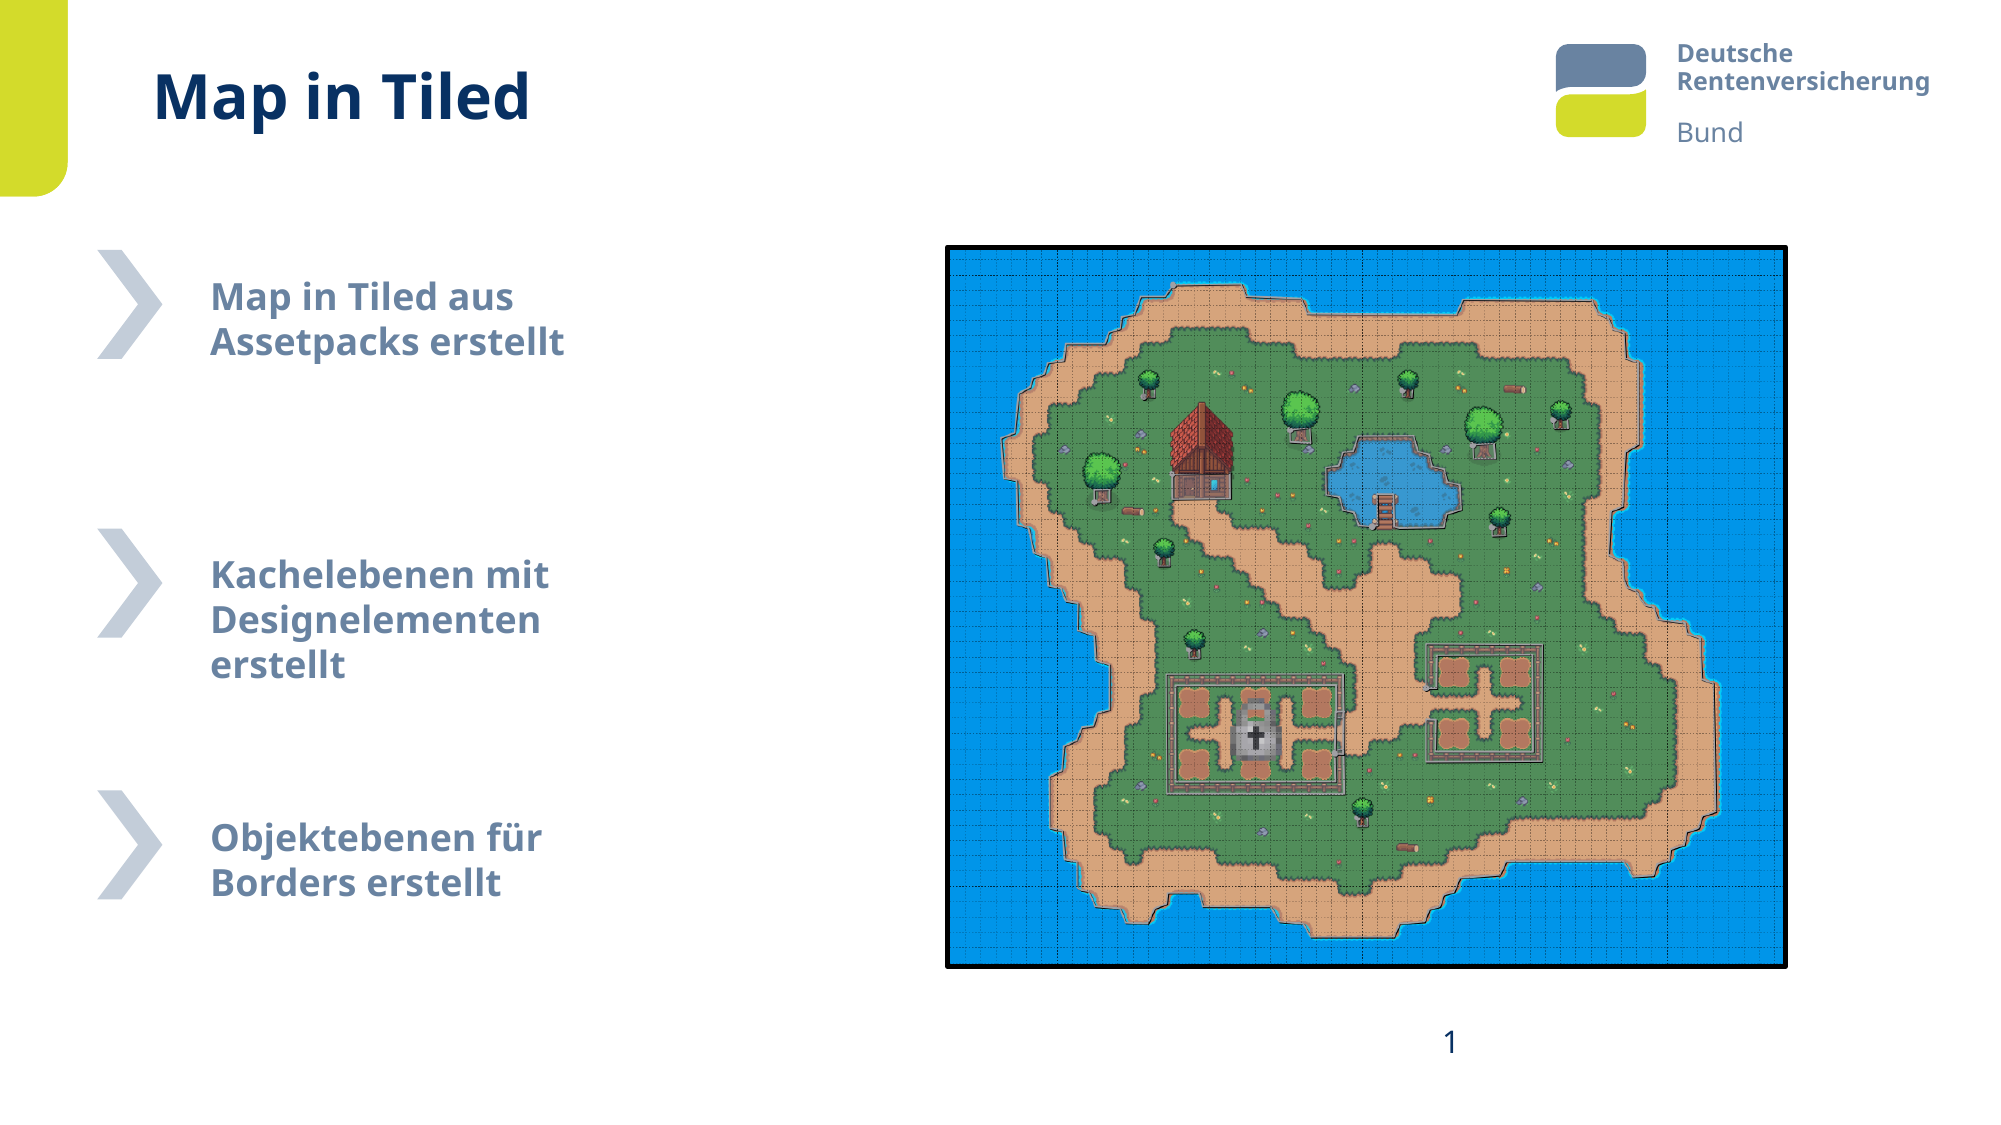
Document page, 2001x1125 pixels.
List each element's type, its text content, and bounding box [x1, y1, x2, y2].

text_box [97, 790, 163, 900]
text_box Kachelebenen mit Designelementen erstellt [195, 543, 634, 650]
title Map in Tiled [137, 49, 1428, 226]
text_box Map in Tiled aus Assetpacks erstellt [195, 265, 599, 372]
picture [950, 249, 1783, 964]
text_box Objektebenen für Borders erstellt [195, 806, 571, 913]
text_box [97, 249, 163, 359]
text_box 4 [1427, 997, 1928, 1073]
text_box [0, 0, 68, 197]
text_box [97, 528, 163, 638]
